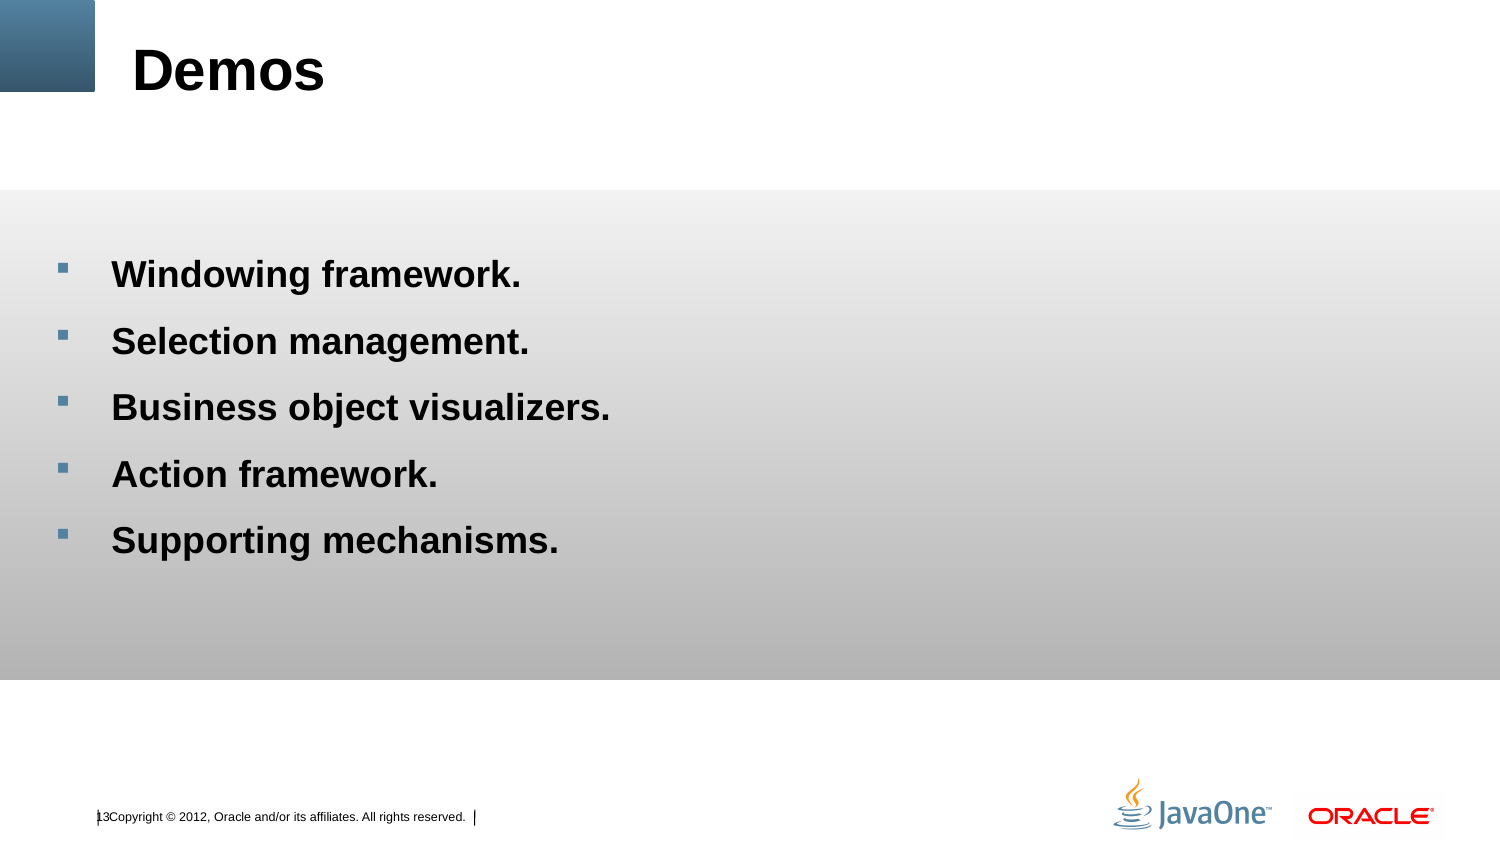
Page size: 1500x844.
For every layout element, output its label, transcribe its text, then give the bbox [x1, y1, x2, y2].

picture [1097, 761, 1288, 844]
list Windowing framework. Selection management. Business object visualizers. Action framework. Supporting mechanisms. [55, 241, 1499, 648]
picture [1293, 792, 1445, 840]
title Demos [132, 40, 1407, 166]
